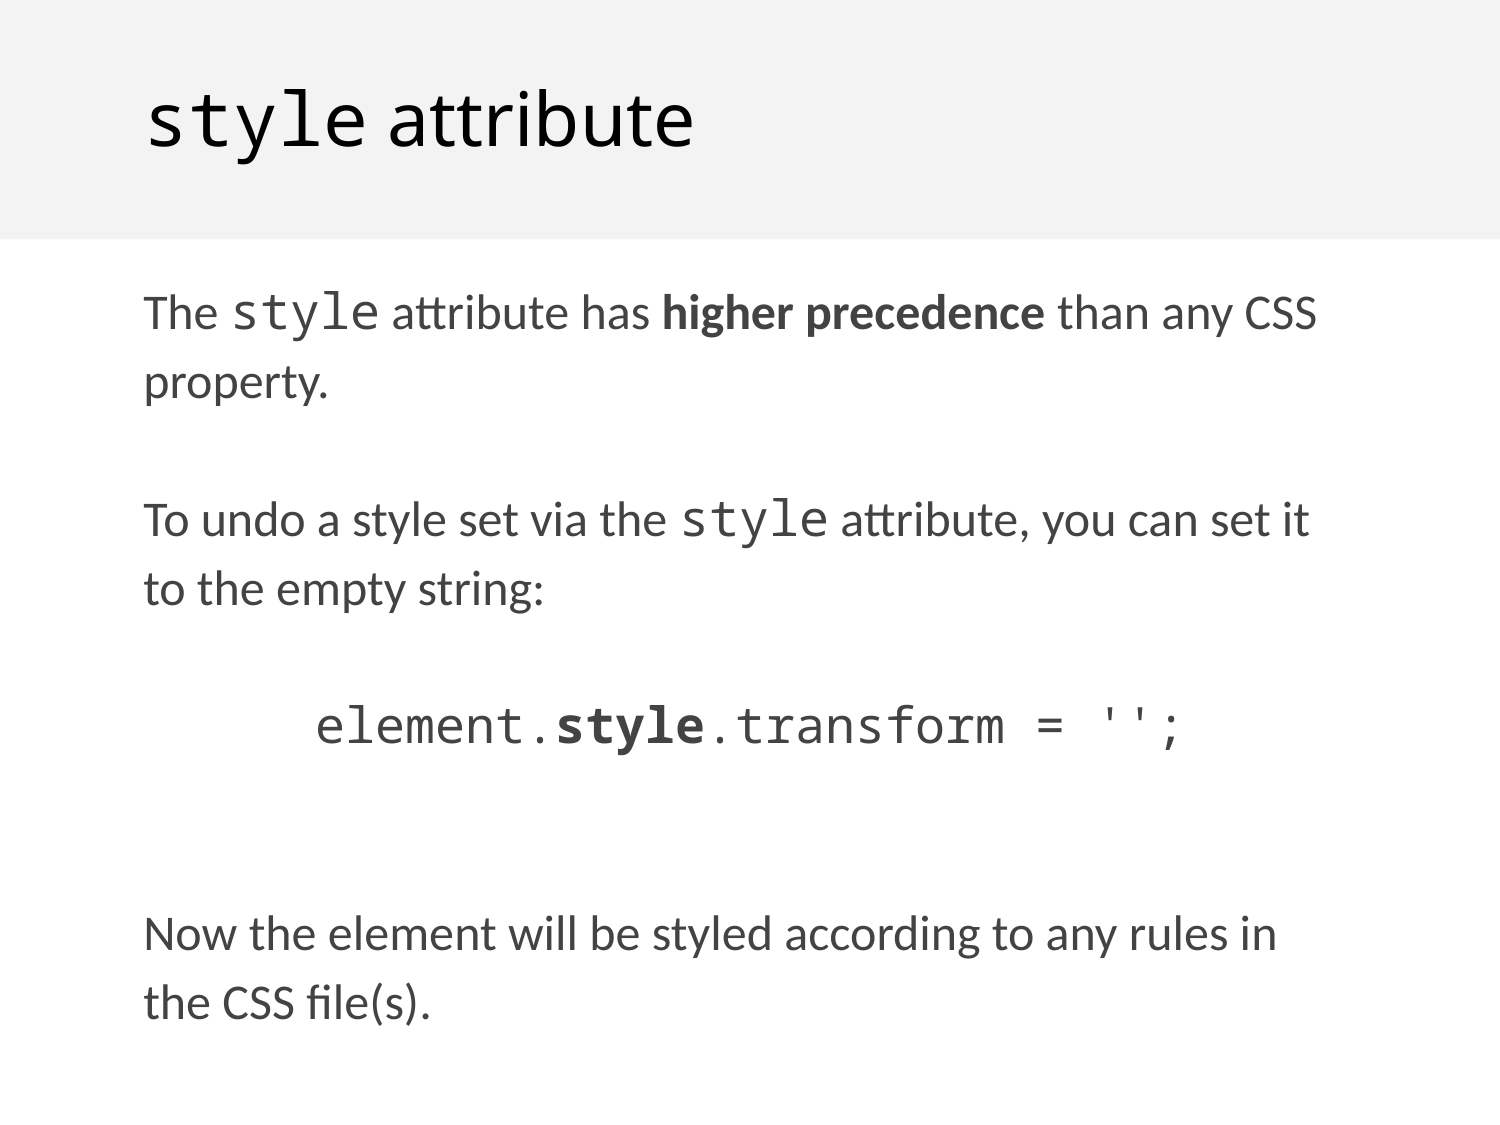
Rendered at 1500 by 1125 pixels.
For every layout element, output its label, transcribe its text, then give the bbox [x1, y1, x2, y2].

title style attribute [128, 56, 1372, 183]
list The style attribute has higher precedence than any CSS property. To undo a style set via the style attribute, you can set it to the empty string: element.style.transform = ''; Now the element will be styled according to any rules in the CSS file(s). [128, 255, 1372, 1004]
